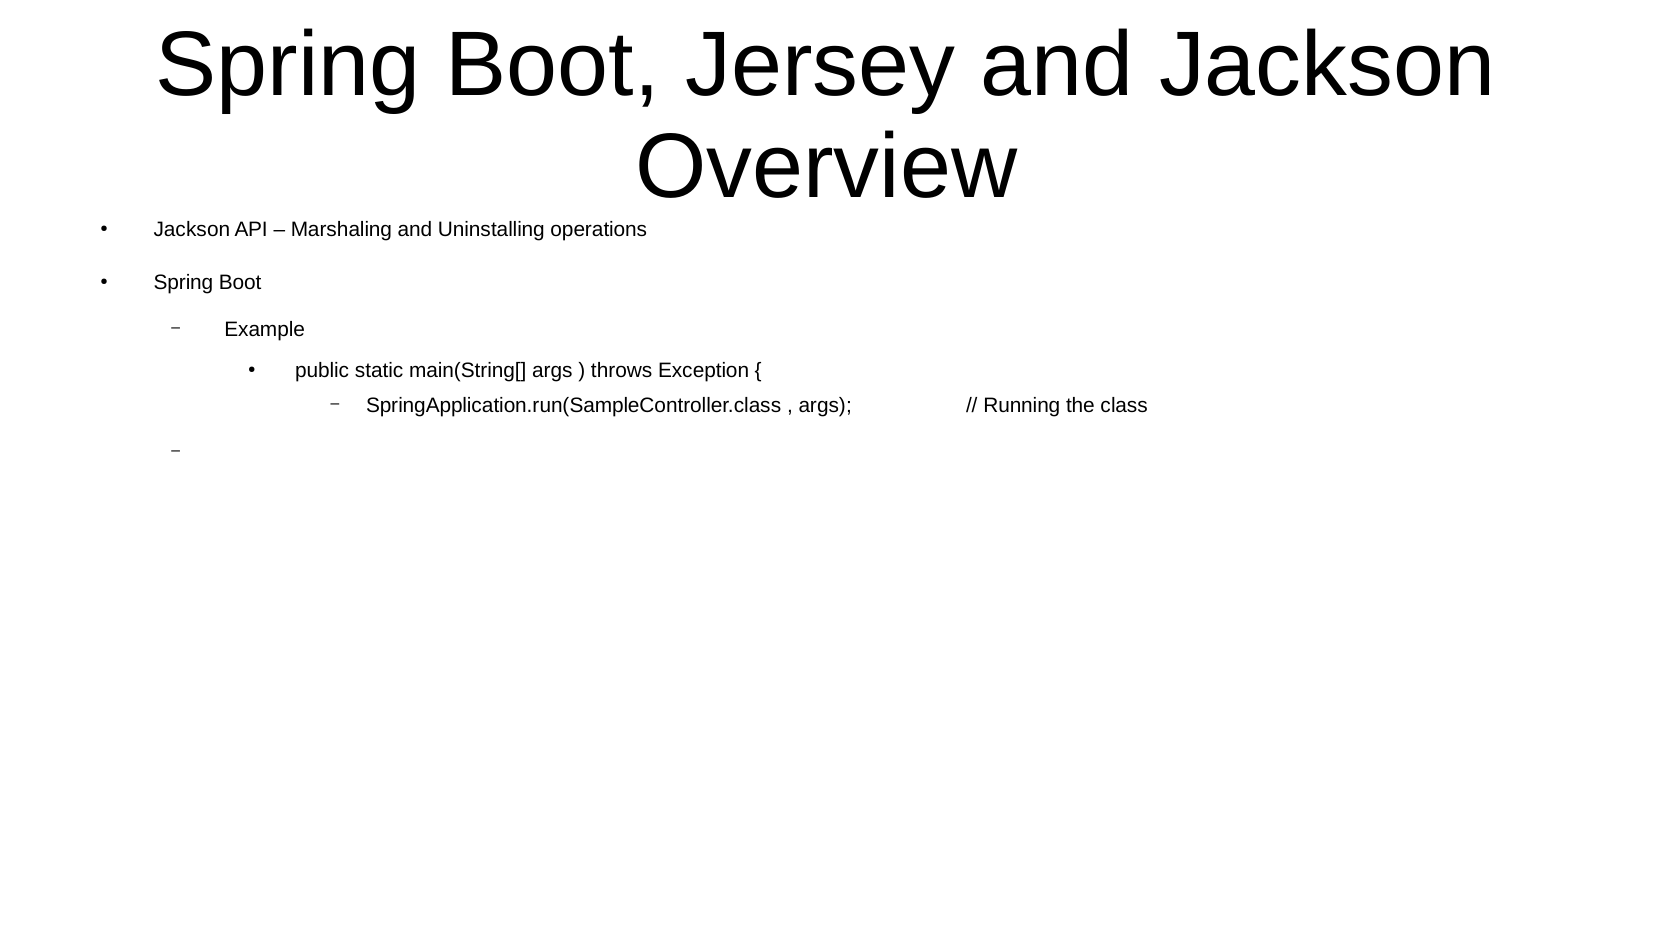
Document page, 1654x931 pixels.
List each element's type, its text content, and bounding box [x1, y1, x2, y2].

title Spring Boot, Jersey and Jackson Overview [82, 12, 1571, 217]
list Jackson API – Marshaling and Uninstalling operations Spring Boot Example public static main(String[] args ) throws Exception { SpringApplication.run(SampleController.class , args); // Running the class [82, 217, 1636, 916]
